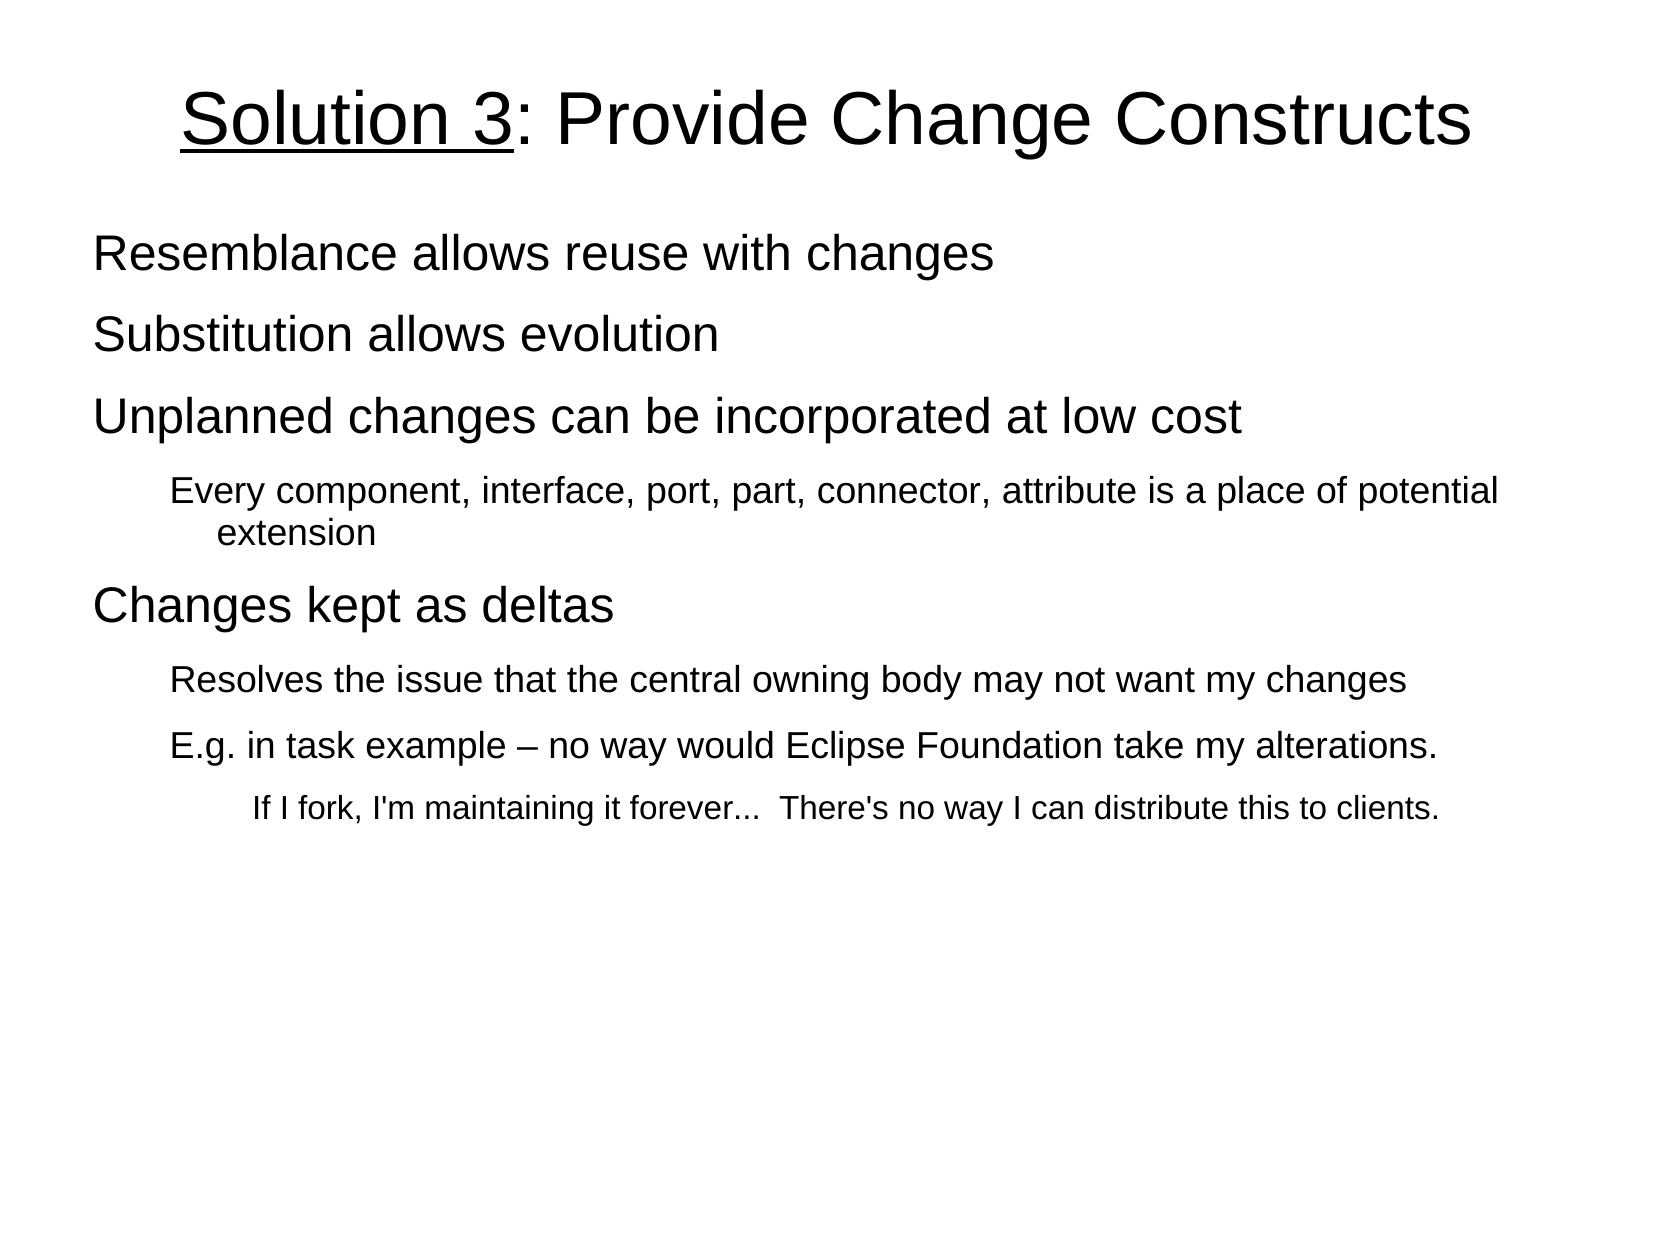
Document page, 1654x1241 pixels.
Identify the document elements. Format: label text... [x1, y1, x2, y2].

title Solution 3: Provide Change Constructs [82, 56, 1571, 181]
list Resemblance allows reuse with changes Substitution allows evolution Unplanned changes can be incorporated at low cost Every component, interface, port, part, connector, attribute is a place of potential extension Changes kept as deltas Resolves the issue that the central owning body may not want my changes E.g. in task example – no way would Eclipse Foundation take my alterations. If I fork, I'm maintaining it forever... There's no way I can distribute this to clients. [75, 225, 1564, 1094]
